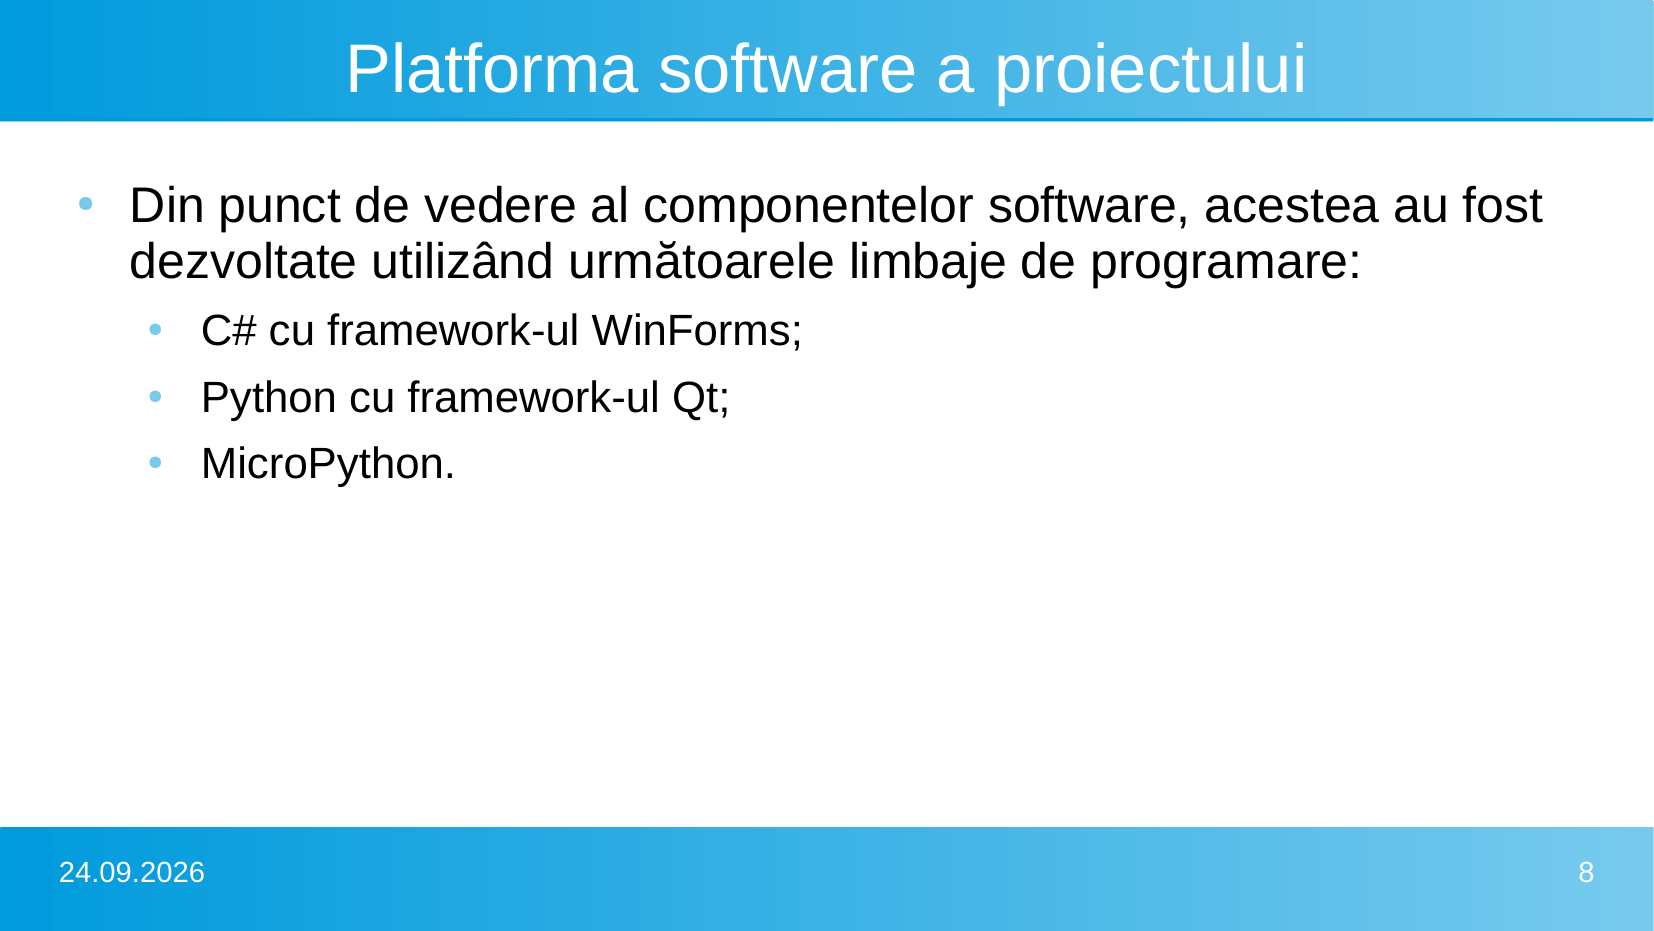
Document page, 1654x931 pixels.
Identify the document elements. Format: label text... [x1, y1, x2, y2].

title Platforma software a proiectului [59, 29, 1595, 108]
list Din punct de vedere al componentelor software, acestea au fost dezvoltate utilizând următoarele limbaje de programare: C# cu framework-ul WinForms; Python cu framework-ul Qt; MicroPython. [59, 177, 1595, 768]
